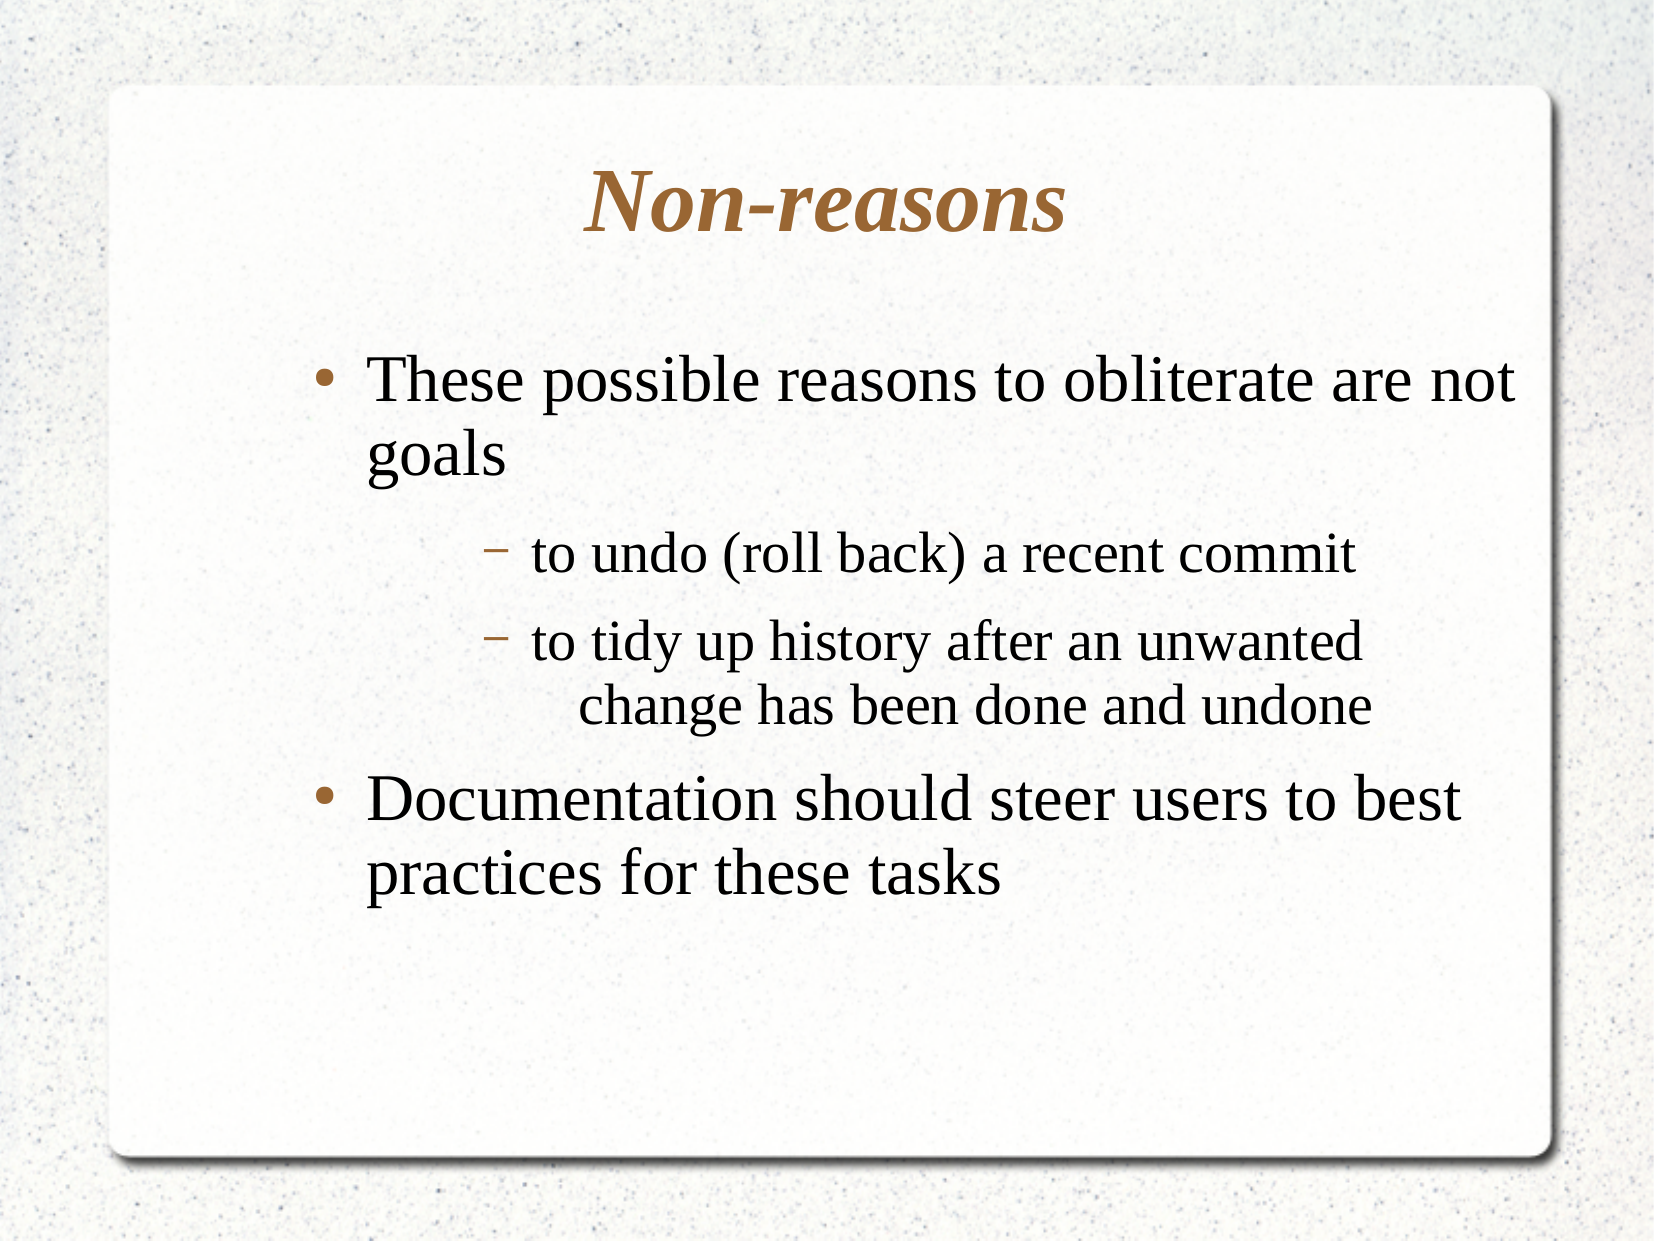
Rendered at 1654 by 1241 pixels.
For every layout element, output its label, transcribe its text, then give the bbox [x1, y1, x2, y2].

title Non-reasons [118, 96, 1536, 304]
list These possible reasons to obliterate are not goals to undo (roll back) a recent commit to tidy up history after an unwanted change has been done and undone Documentation should steer users to best practices for these tasks [295, 342, 1536, 1161]
picture [0, 0, 1654, 1241]
